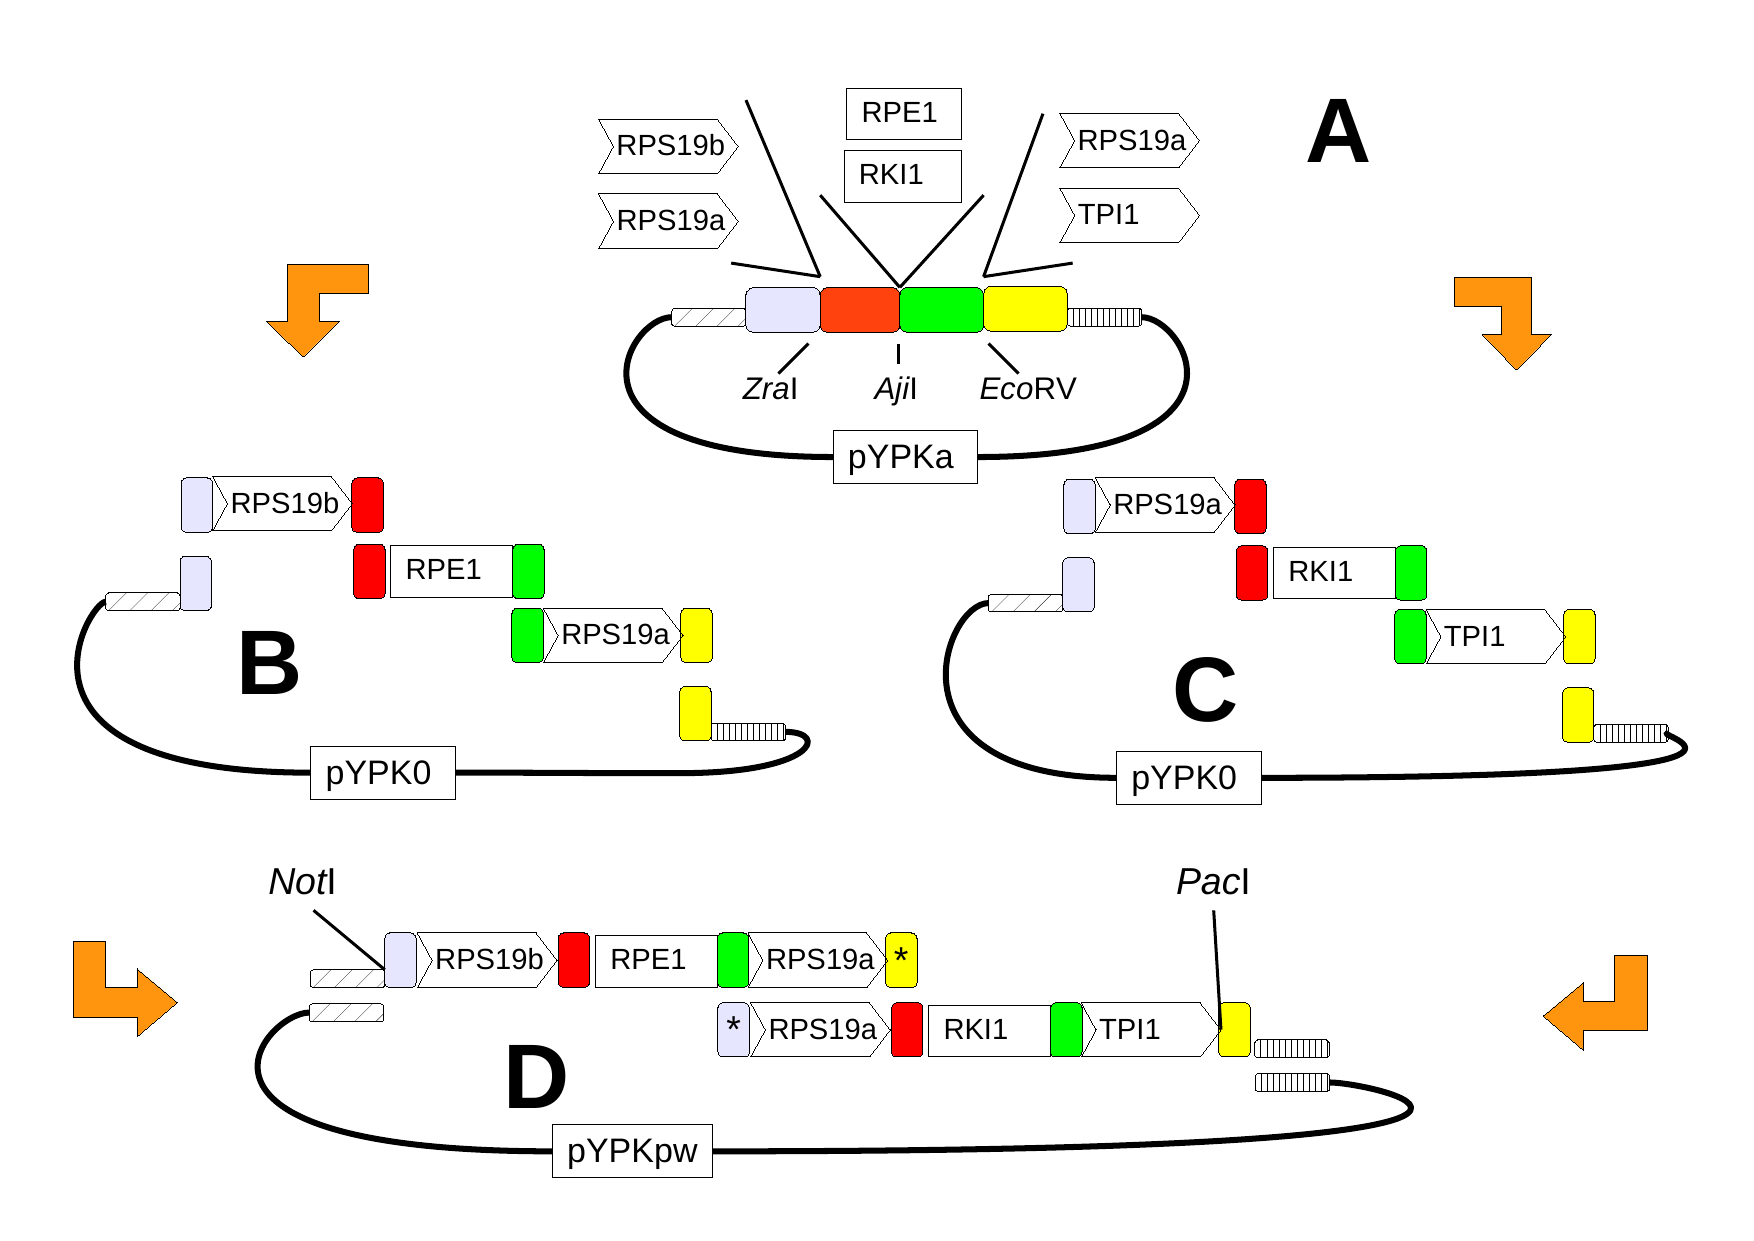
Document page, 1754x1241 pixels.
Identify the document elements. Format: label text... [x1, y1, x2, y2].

text_box AjiI [859, 364, 942, 415]
text_box * [886, 932, 918, 988]
text_box [73, 941, 178, 1037]
text_box [1218, 1002, 1251, 1057]
text_box TPI1 [1063, 190, 1192, 243]
text_box [511, 608, 544, 663]
text_box [1396, 545, 1427, 601]
text_box EcoRV [964, 364, 1104, 428]
text_box [718, 932, 749, 988]
text_box RPS19a [546, 610, 686, 663]
text_box [353, 544, 386, 599]
text_box [1543, 955, 1648, 1051]
text_box [1063, 479, 1096, 534]
text_box [671, 286, 1142, 333]
text_box [309, 1003, 384, 1022]
text_box ZraI [728, 364, 830, 415]
text_box NotI [253, 853, 359, 911]
text_box [266, 264, 369, 357]
text_box D [489, 1018, 697, 1136]
text_box [1051, 1002, 1083, 1057]
text_box [679, 686, 786, 741]
text_box [682, 608, 713, 663]
text_box [310, 932, 417, 988]
text_box [1454, 277, 1552, 370]
text_box pYPKpw [552, 1124, 713, 1178]
text_box PacI [1161, 853, 1267, 911]
text_box * [717, 1002, 750, 1057]
text_box [181, 477, 213, 533]
text_box A [1290, 72, 1499, 190]
text_box C [1157, 631, 1366, 749]
text_box [1563, 609, 1596, 664]
text_box [105, 556, 212, 611]
text_box TPI1 [1429, 612, 1558, 664]
text_box [1562, 687, 1669, 743]
text_box RPE1 [390, 545, 513, 598]
text_box [892, 1002, 923, 1057]
text_box RPS19a [751, 935, 890, 988]
text_box [513, 544, 545, 599]
text_box RPS19b [601, 121, 741, 174]
text_box pYPK0 [1116, 751, 1262, 805]
text_box RPS19a [601, 196, 741, 249]
text_box [1394, 609, 1427, 664]
text_box pYPKa [833, 430, 978, 484]
text_box RKI1 [1273, 547, 1396, 599]
text_box [353, 477, 384, 533]
text_box pYPK0 [310, 746, 456, 800]
text_box RKI1 [928, 1005, 1051, 1057]
text_box RPE1 [595, 935, 718, 988]
text_box [559, 932, 590, 988]
text_box [1254, 1039, 1330, 1058]
text_box TPI1 [1084, 1005, 1213, 1057]
text_box [1255, 1073, 1330, 1092]
text_box [988, 557, 1095, 612]
text_box RPS19a [753, 1005, 893, 1057]
text_box RPS19b [420, 935, 560, 988]
text_box B [221, 604, 430, 722]
text_box RPS19b [215, 479, 355, 531]
text_box [1237, 479, 1267, 534]
text_box RKI1 [844, 150, 962, 203]
text_box RPS19a [1062, 116, 1202, 168]
text_box RPS19a [1098, 480, 1238, 533]
text_box [1236, 545, 1268, 601]
text_box RPE1 [846, 88, 962, 140]
